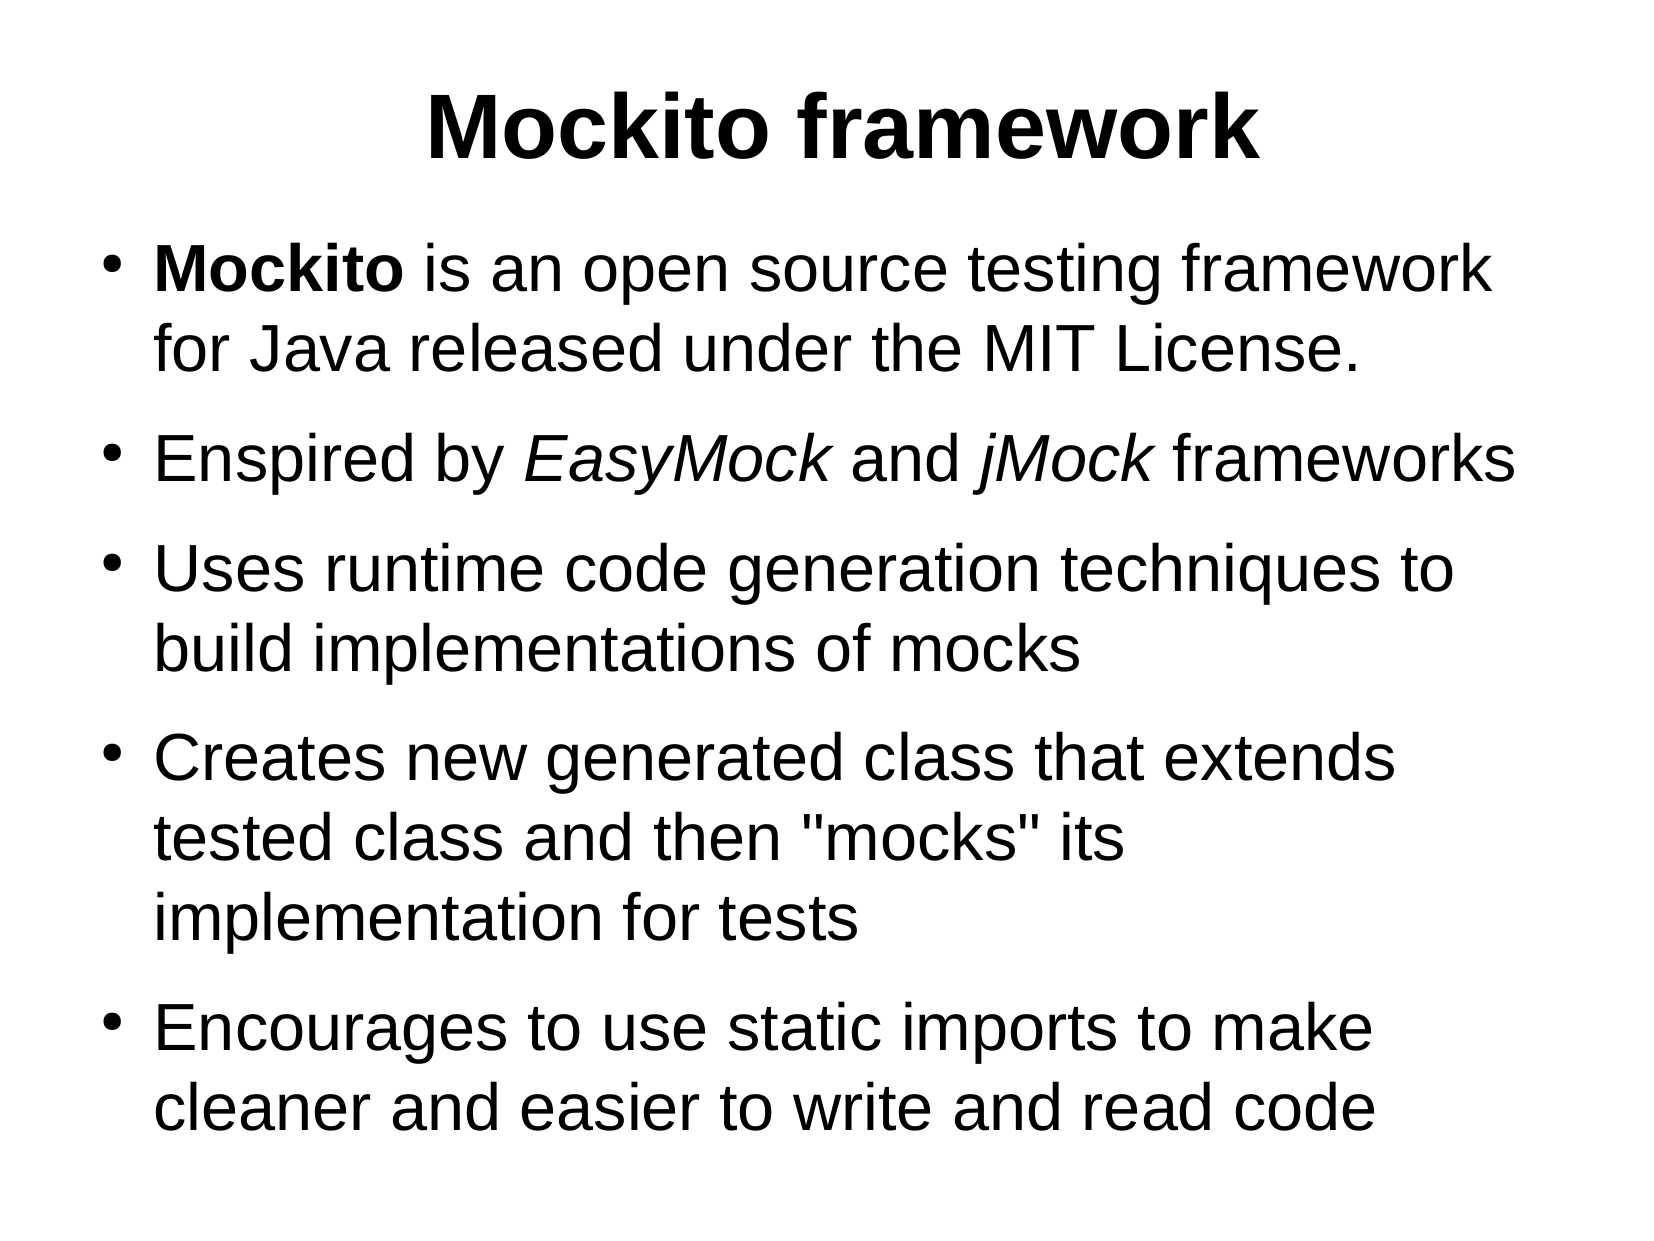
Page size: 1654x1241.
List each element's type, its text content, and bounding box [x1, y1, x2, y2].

list Mockito is an open source testing framework for Java released under the MIT License. Enspired by EasyMock and jMock frameworks Uses runtime code generation techniques to build implementations of mocks Creates new generated class that extends tested class and then "mocks" its implementation for tests Encourages to use static imports to make cleaner and easier to write and read code [82, 225, 1538, 1186]
title Mockito framework [82, 49, 1571, 196]
